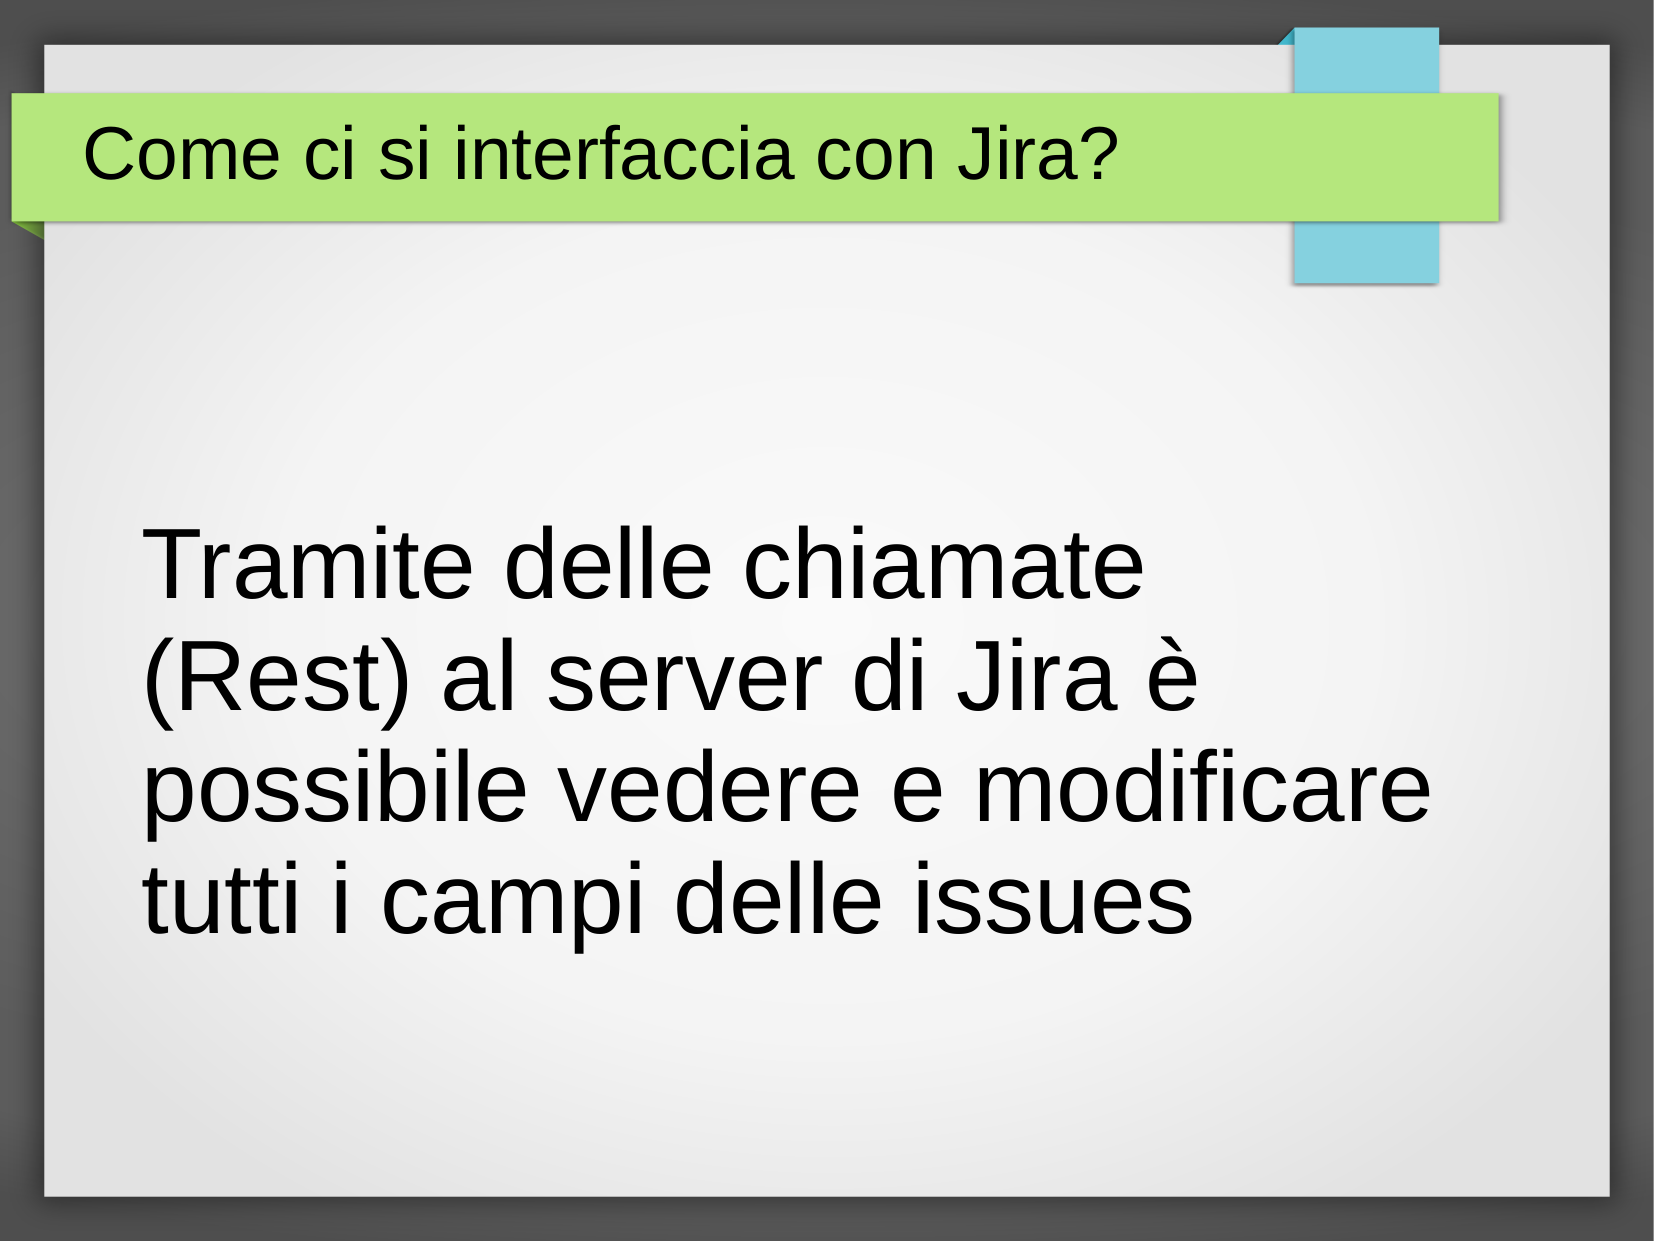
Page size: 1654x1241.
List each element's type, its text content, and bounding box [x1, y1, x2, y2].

title Come ci si interfaccia con Jira? [82, 94, 1264, 213]
picture [0, 0, 1654, 1241]
list Tramite delle chiamate (Rest) al server di Jira è possibile vedere e modificare tutti i campi delle issues [70, 507, 1444, 1228]
